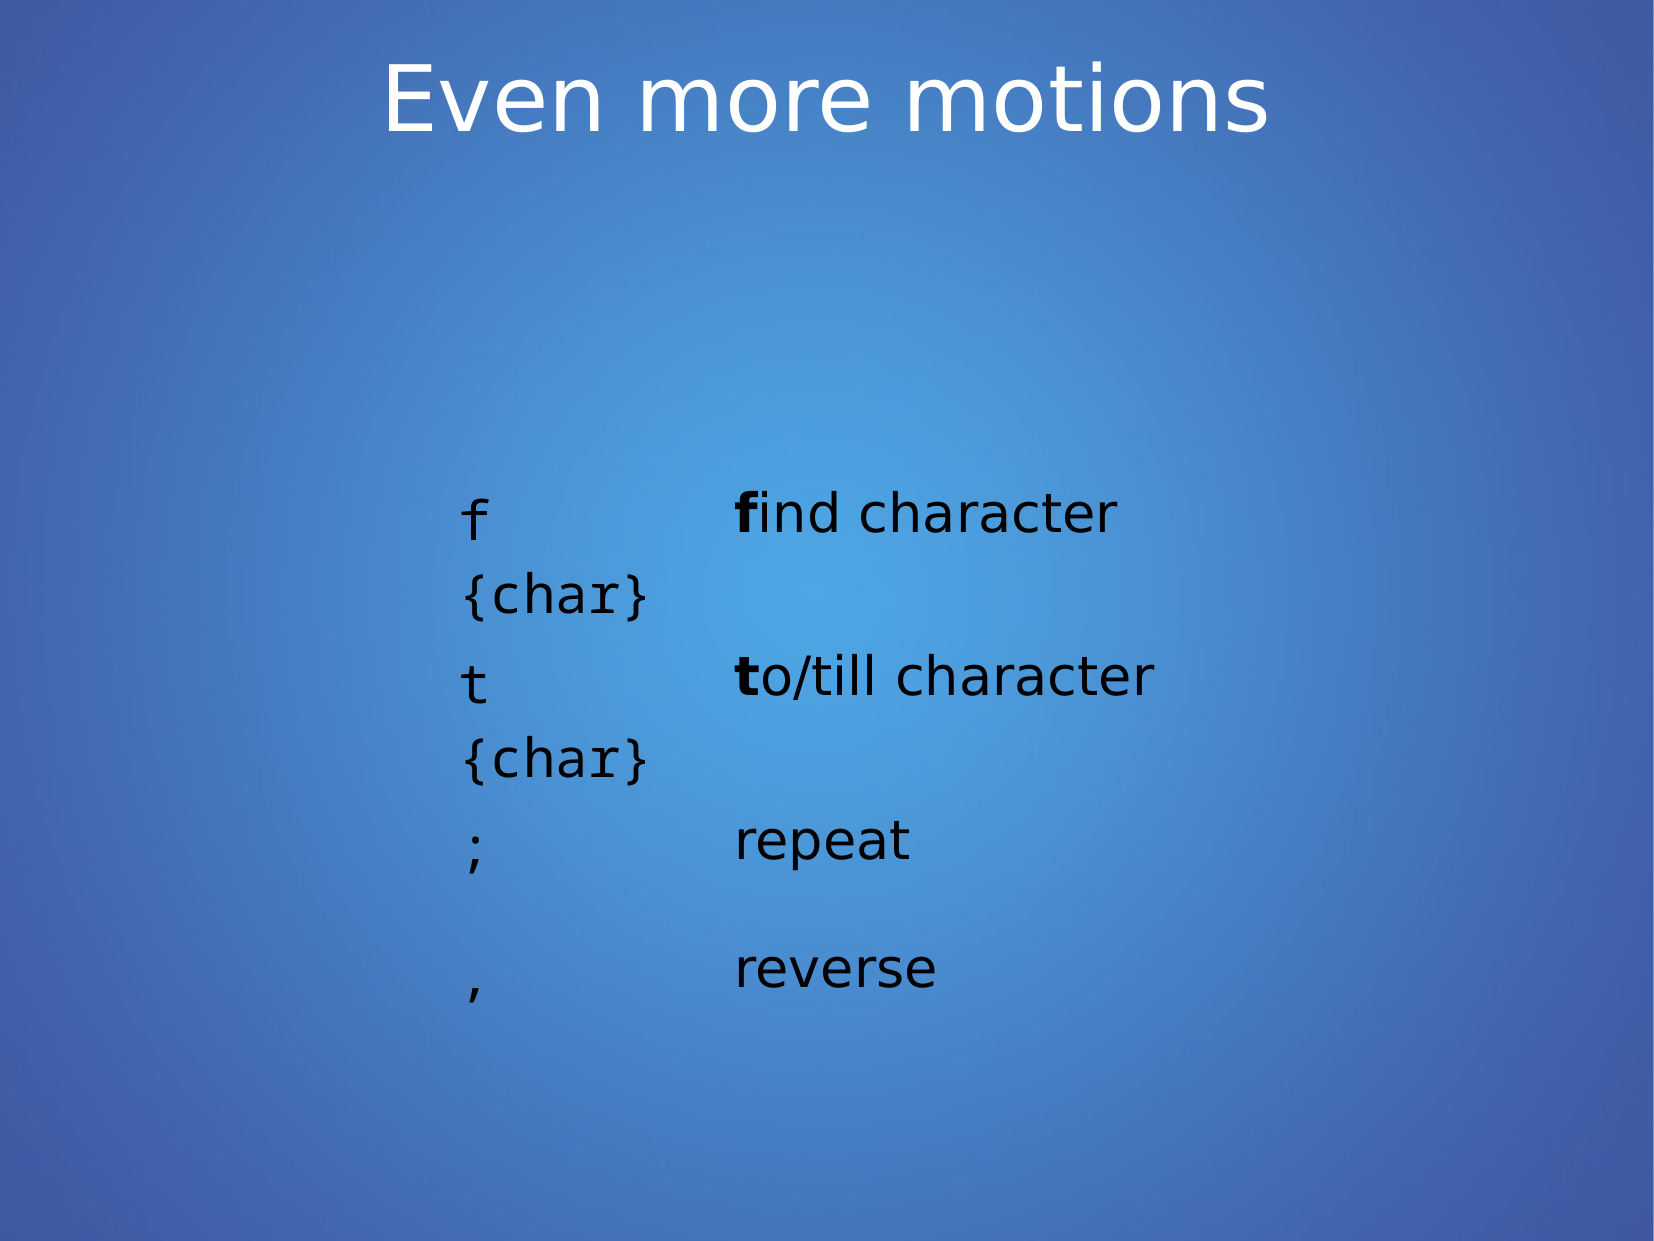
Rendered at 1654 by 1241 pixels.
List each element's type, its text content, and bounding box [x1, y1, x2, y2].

table_cell repeat [720, 801, 1287, 929]
table_cell to/till character [720, 638, 1287, 801]
table_cell reverse [720, 929, 1287, 1058]
table_cell t {char} [443, 638, 720, 801]
table_header find character [720, 474, 1287, 638]
picture [0, 0, 1654, 1241]
table_header f {char} [443, 474, 720, 638]
table_cell , [443, 929, 720, 1058]
title Even more motions [82, 23, 1571, 175]
table_cell ; [443, 801, 720, 929]
